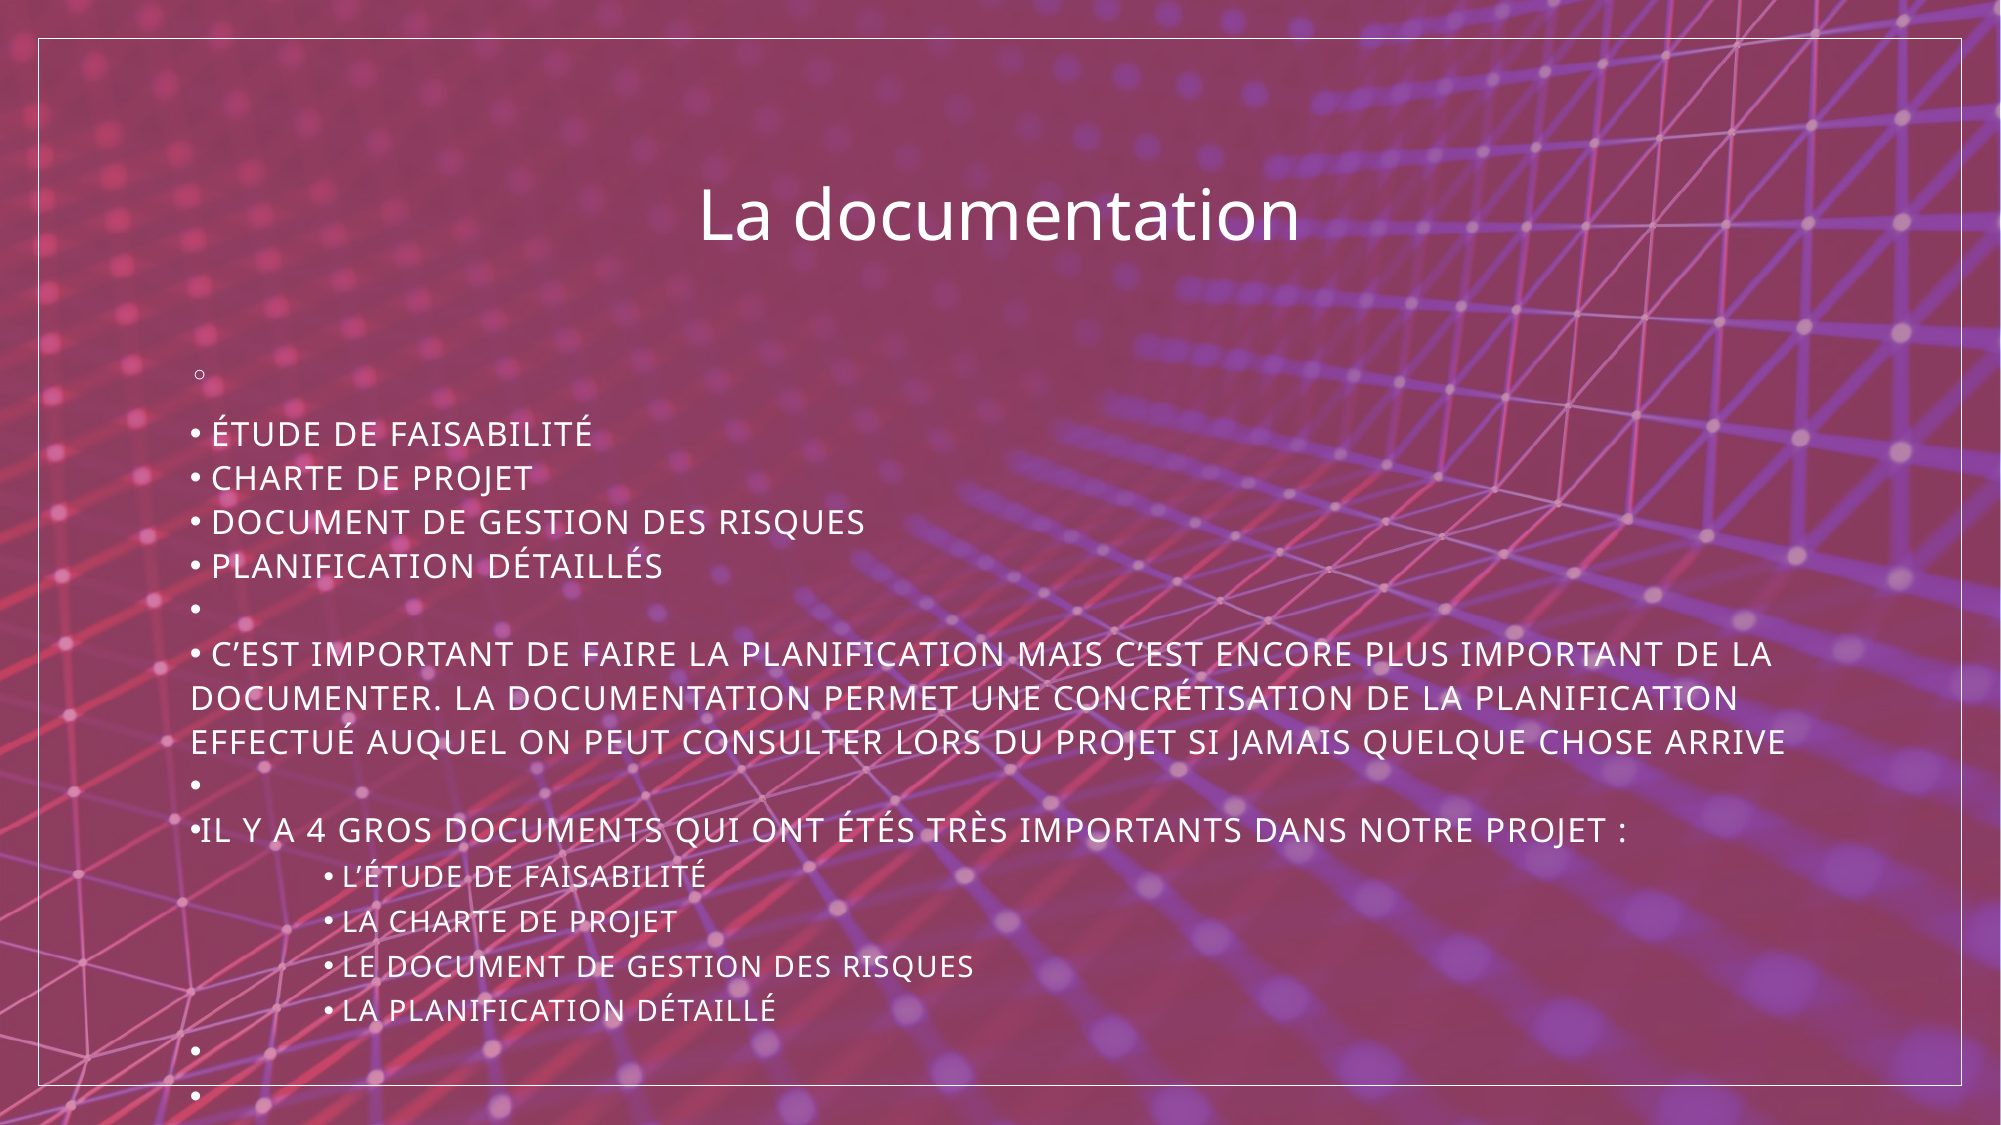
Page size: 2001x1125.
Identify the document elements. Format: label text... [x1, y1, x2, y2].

title La documentation [174, 105, 1825, 331]
picture [0, 0, 2000, 1125]
subtitle Étude de faisabilité Charte de projet Document de gestion des risques Planification détaillés C’est important de faire la planification mais c’est encore plus important de la documenter. La documentation permet une concrétisation de la planification effectué auquel on peut consulter lors du projet si jamais quelque chose arrive Il y a 4 gros documents qui ont étés très importants dans notre projet : l’étude de faisabilité la charte de projet le document de gestion des risques la planification détaillé [174, 345, 1825, 1049]
